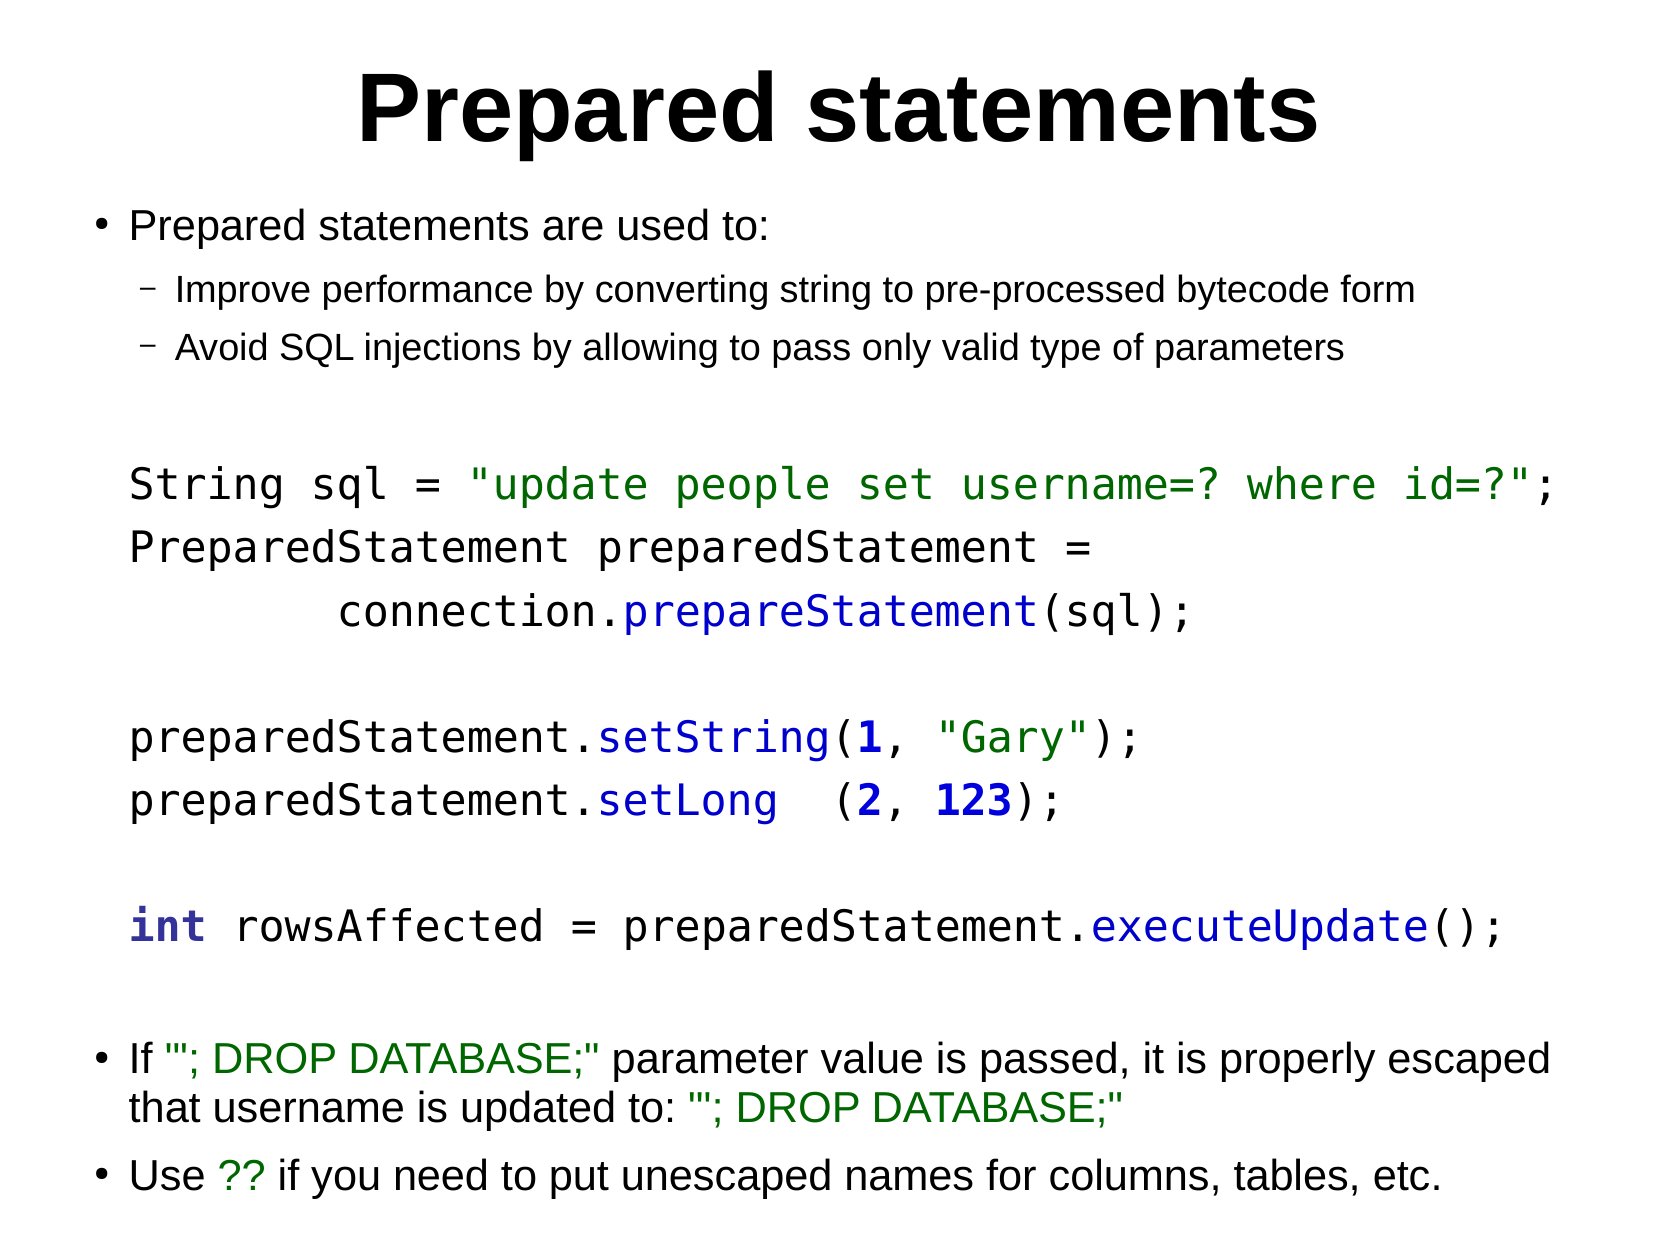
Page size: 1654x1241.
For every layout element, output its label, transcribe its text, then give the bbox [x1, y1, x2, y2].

title Prepared statements [94, 35, 1583, 182]
list Prepared statements are used to: Improve performance by converting string to pre-processed bytecode form Avoid SQL injections by allowing to pass only valid type of parameters String sql = "update people set username=? where id=?"; PreparedStatement preparedStatement = connection.prepareStatement(sql); preparedStatement.setString(1, "Gary"); preparedStatement.setLong (2, 123); int rowsAffected = preparedStatement.executeUpdate(); If "'; DROP DATABASE;" parameter value is passed, it is properly escaped that username is updated to: "'; DROP DATABASE;" Use ?? if you need to put unescaped names for columns, tables, etc. [82, 200, 1607, 1205]
